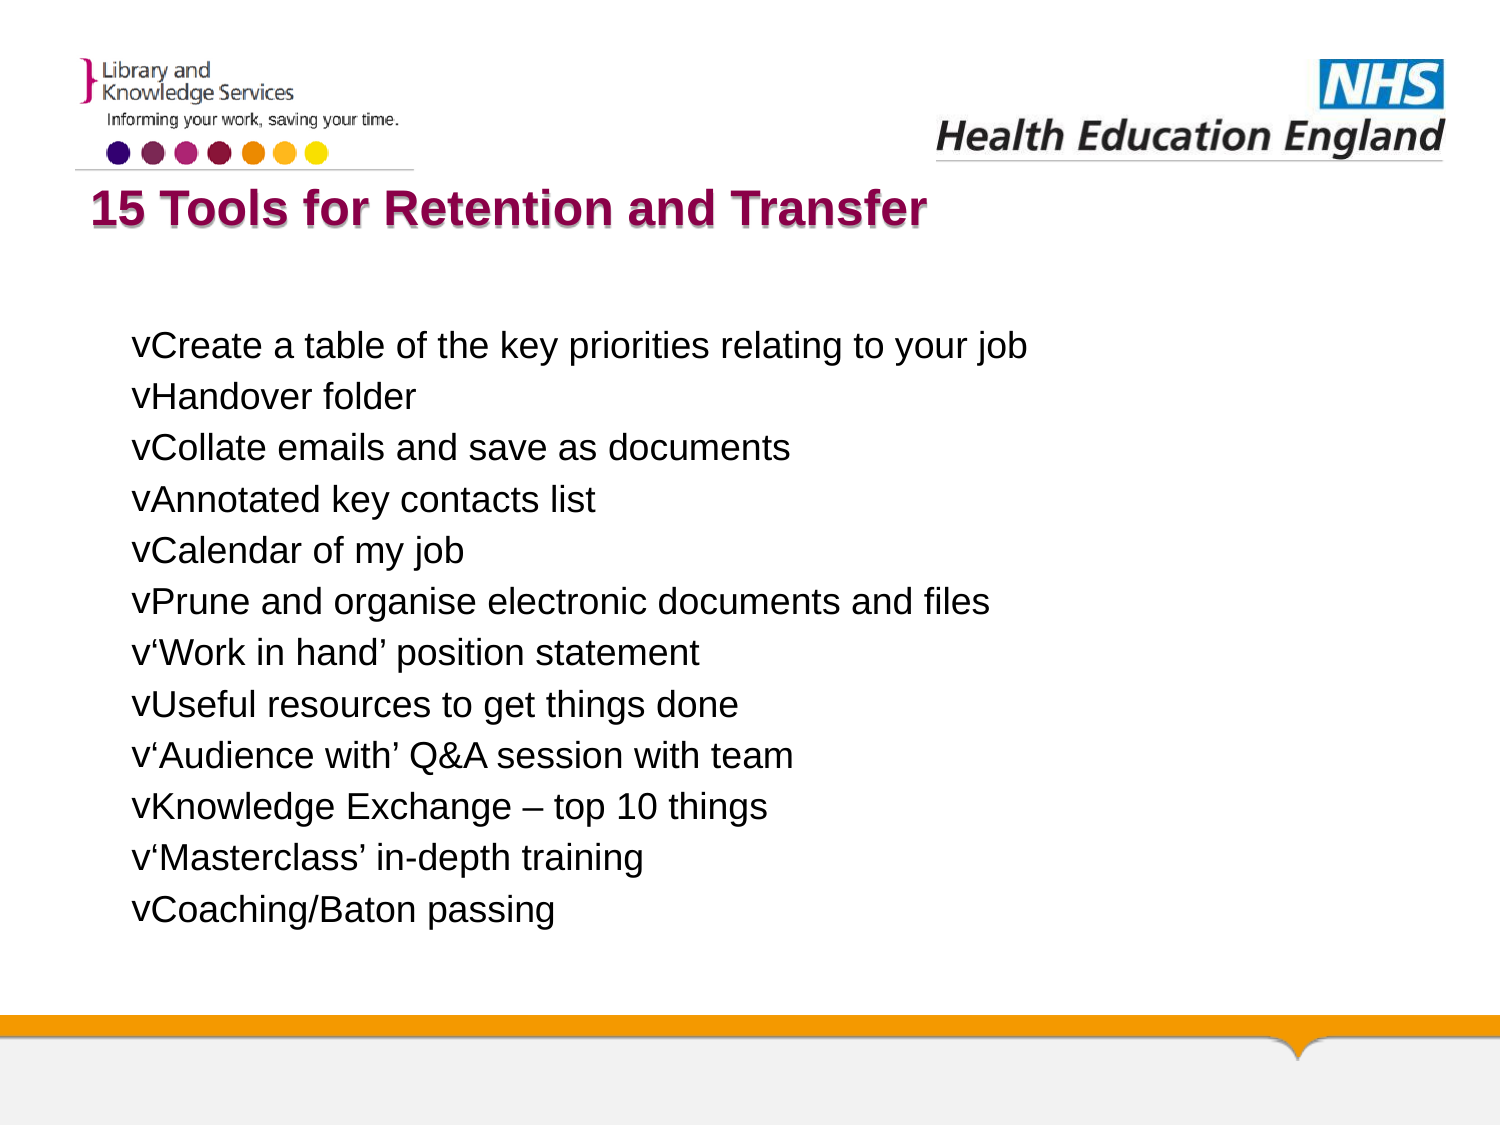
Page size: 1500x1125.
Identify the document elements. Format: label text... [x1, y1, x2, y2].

title 15 Tools for Retention and Transfer [108, 203, 1384, 316]
picture [75, 54, 416, 169]
text_box Create a table of the key priorities relating to your job Handover folder Collate emails and save as documents Annotated key contacts list Calendar of my job Prune and organise electronic documents and files ‘Work in hand’ position statement Useful resources to get things done ‘Audience with’ Q&A session with team Knowledge Exchange – top 10 things ‘Masterclass’ in-depth training Coaching/Baton passing [116, 313, 1188, 944]
